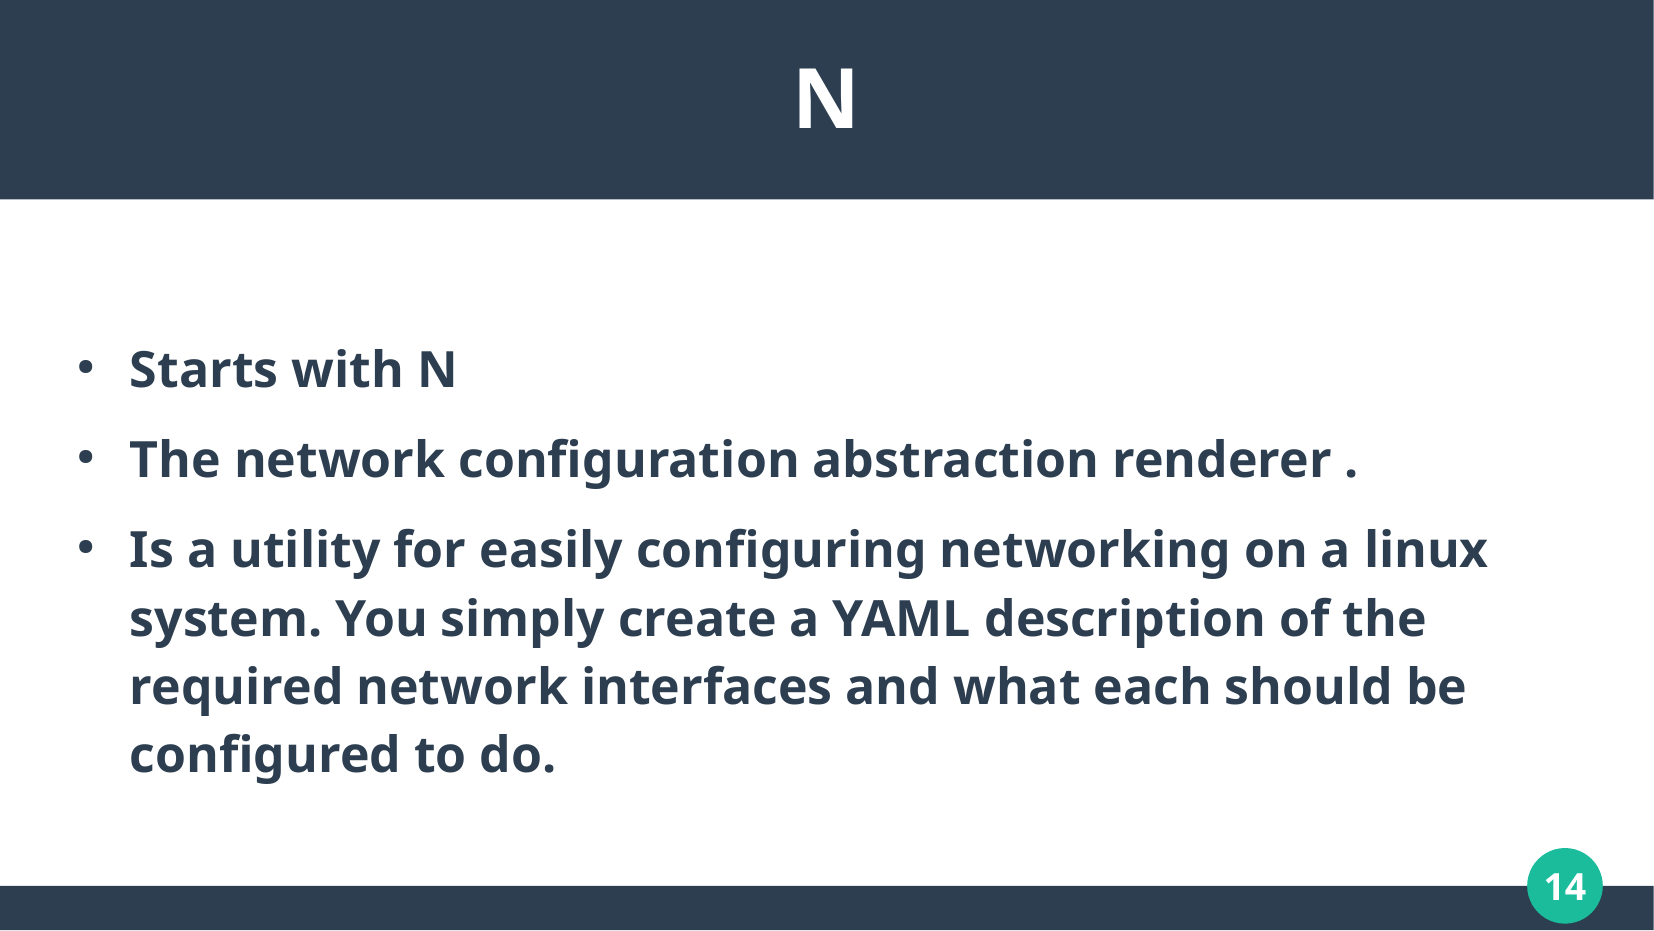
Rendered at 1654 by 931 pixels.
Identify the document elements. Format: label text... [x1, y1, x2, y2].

list Starts with N The network configuration abstraction renderer . Is a utility for easily configuring networking on a linux system. You simply create a YAML description of the required network interfaces and what each should be configured to do. [59, 243, 1595, 864]
title N [59, 37, 1595, 156]
